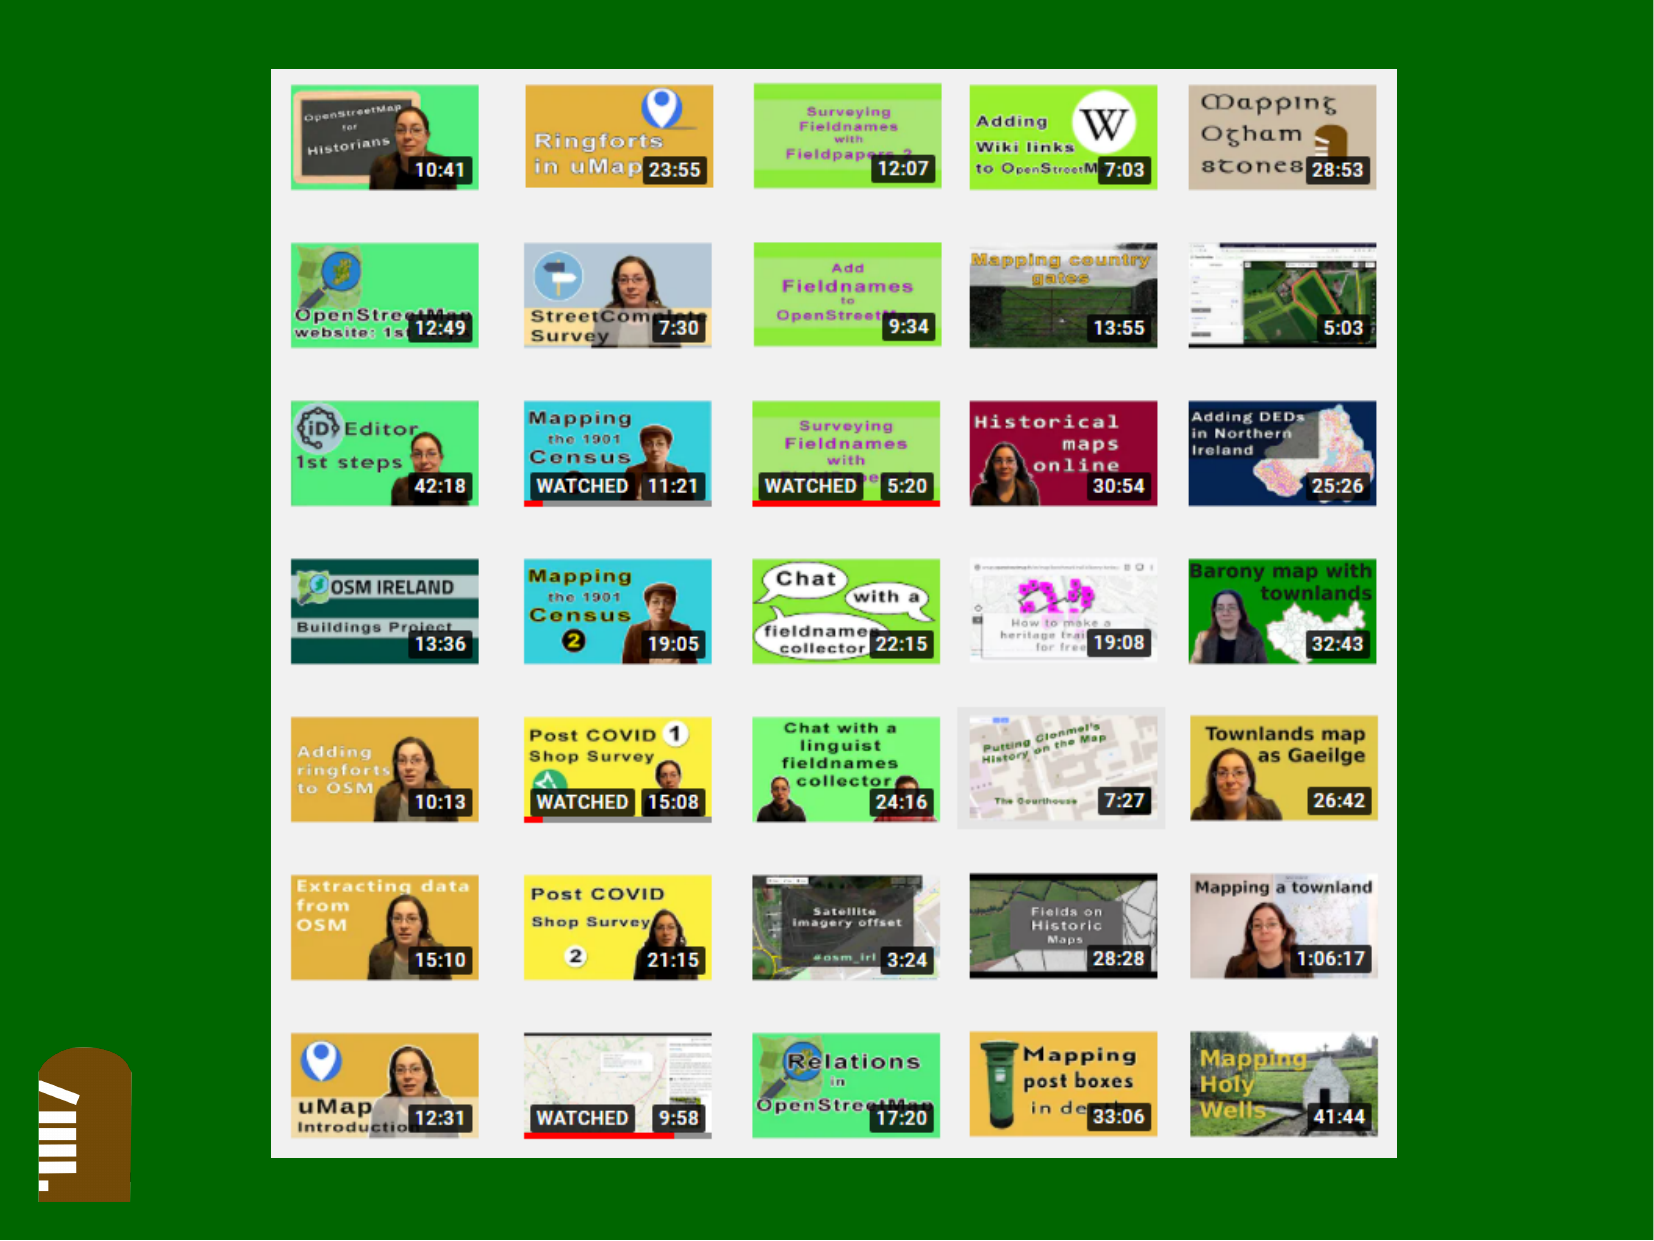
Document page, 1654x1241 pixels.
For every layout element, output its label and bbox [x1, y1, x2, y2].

picture [0, 1032, 178, 1217]
picture [271, 69, 1397, 1158]
